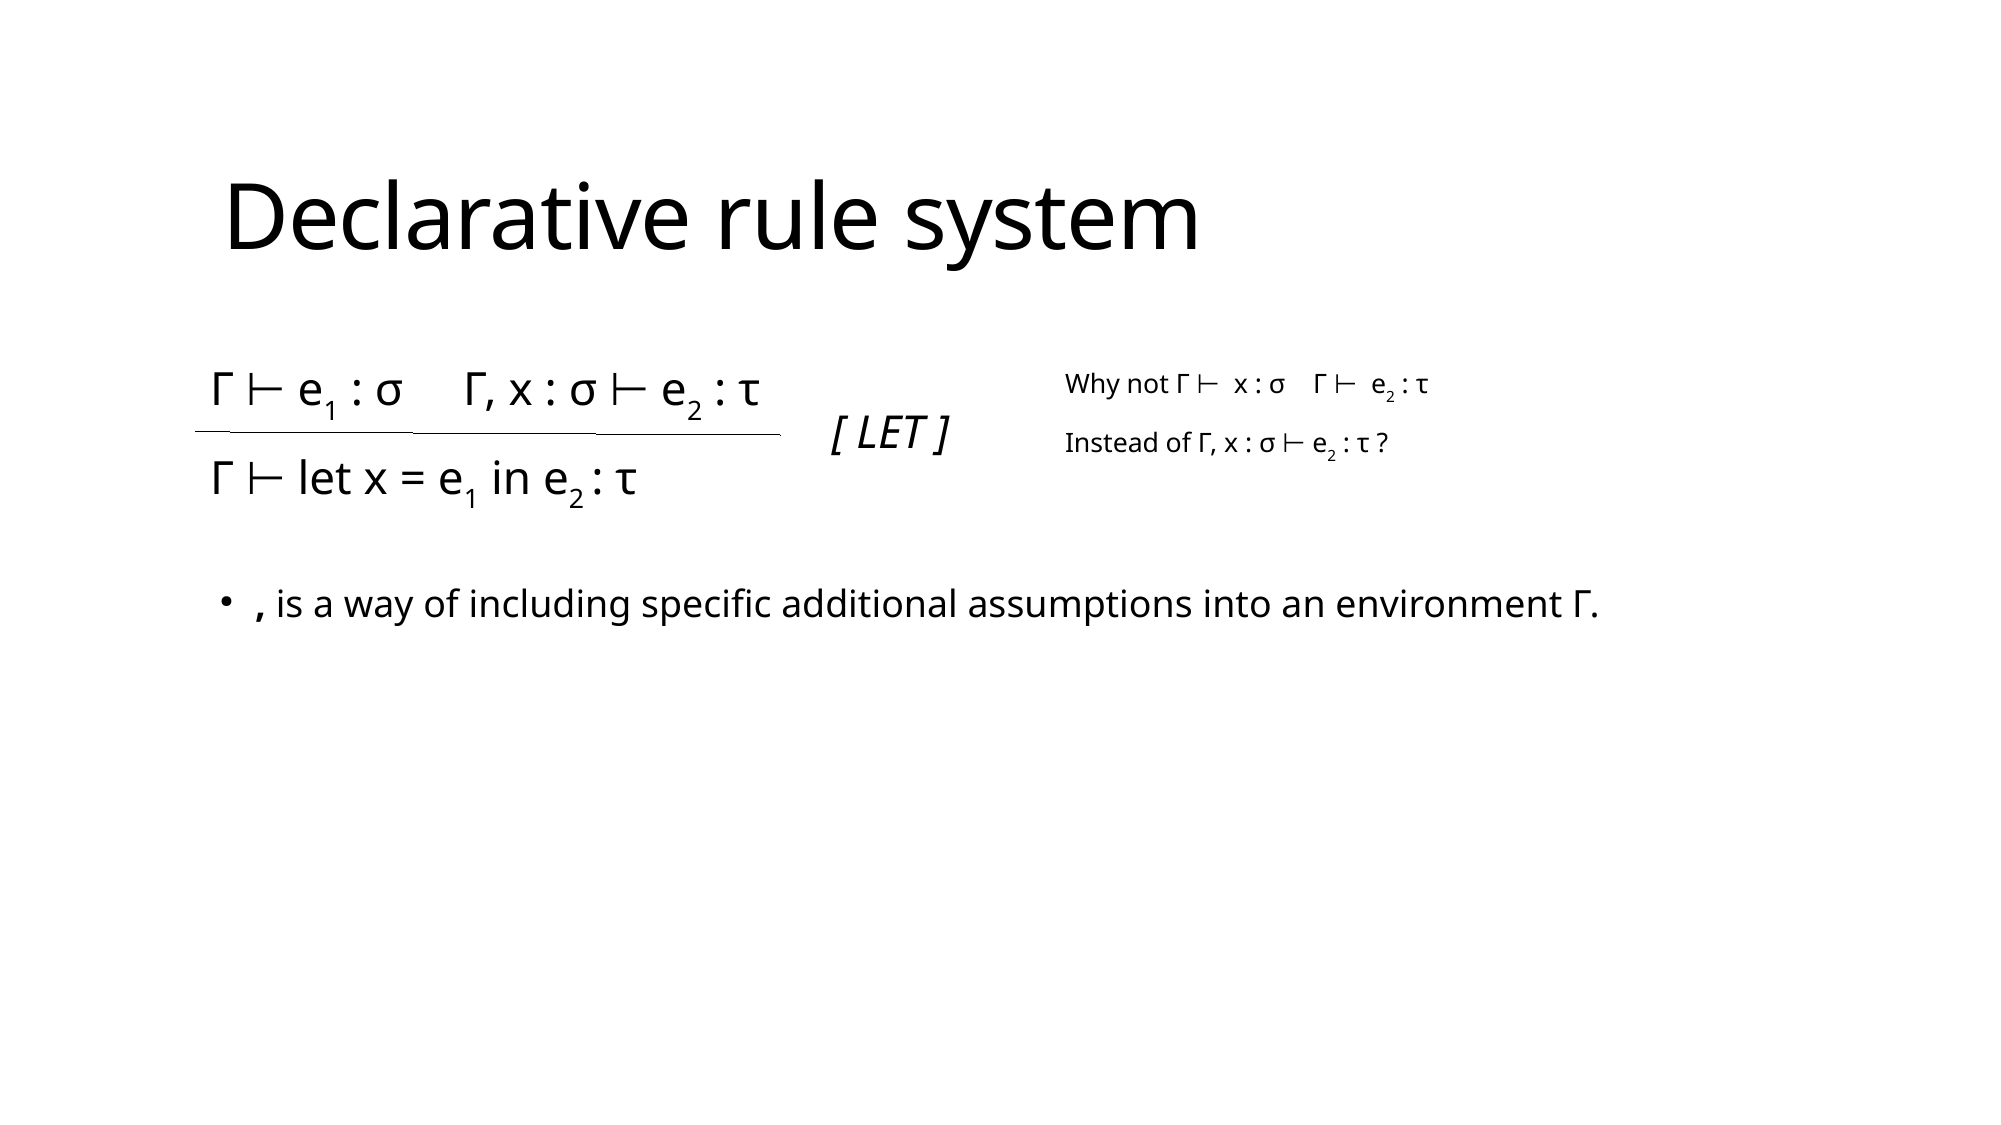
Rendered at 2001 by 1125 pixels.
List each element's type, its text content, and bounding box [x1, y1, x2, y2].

list Γ ⊢ e1 : σ Γ, x : σ ⊢ e2 : τ [210, 352, 1021, 465]
list [ LET ] [831, 395, 1027, 465]
text_box , is a way of including specific additional assumptions into an environment Γ. [205, 570, 2000, 751]
title Declarative rule system [206, 60, 1797, 278]
list Why not Γ ⊢ x : σ Γ ⊢ e2 : τ Instead of Γ, x : σ ⊢ e2 : τ ? [1065, 360, 1875, 473]
list Γ ⊢ let x = e1 in e2 : τ [210, 465, 796, 535]
